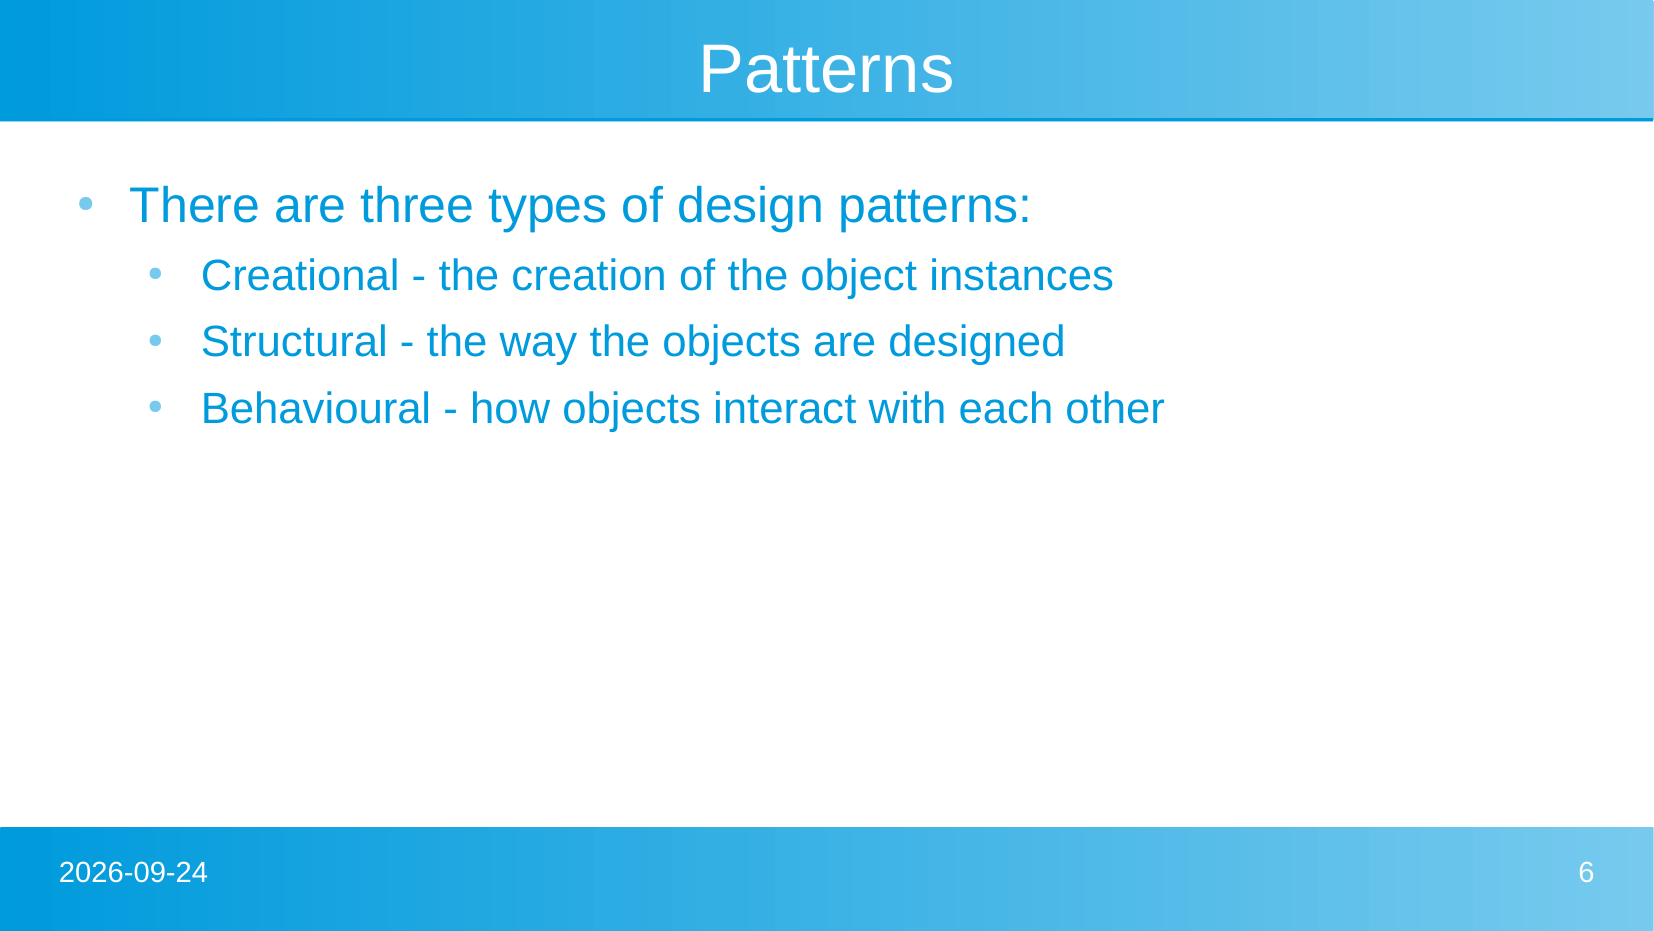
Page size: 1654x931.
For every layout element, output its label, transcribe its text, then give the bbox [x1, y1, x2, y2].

title Patterns [59, 29, 1595, 108]
list There are three types of design patterns: Creational - the creation of the object instances Structural - the way the objects are designed Behavioural - how objects interact with each other [59, 177, 1595, 768]
